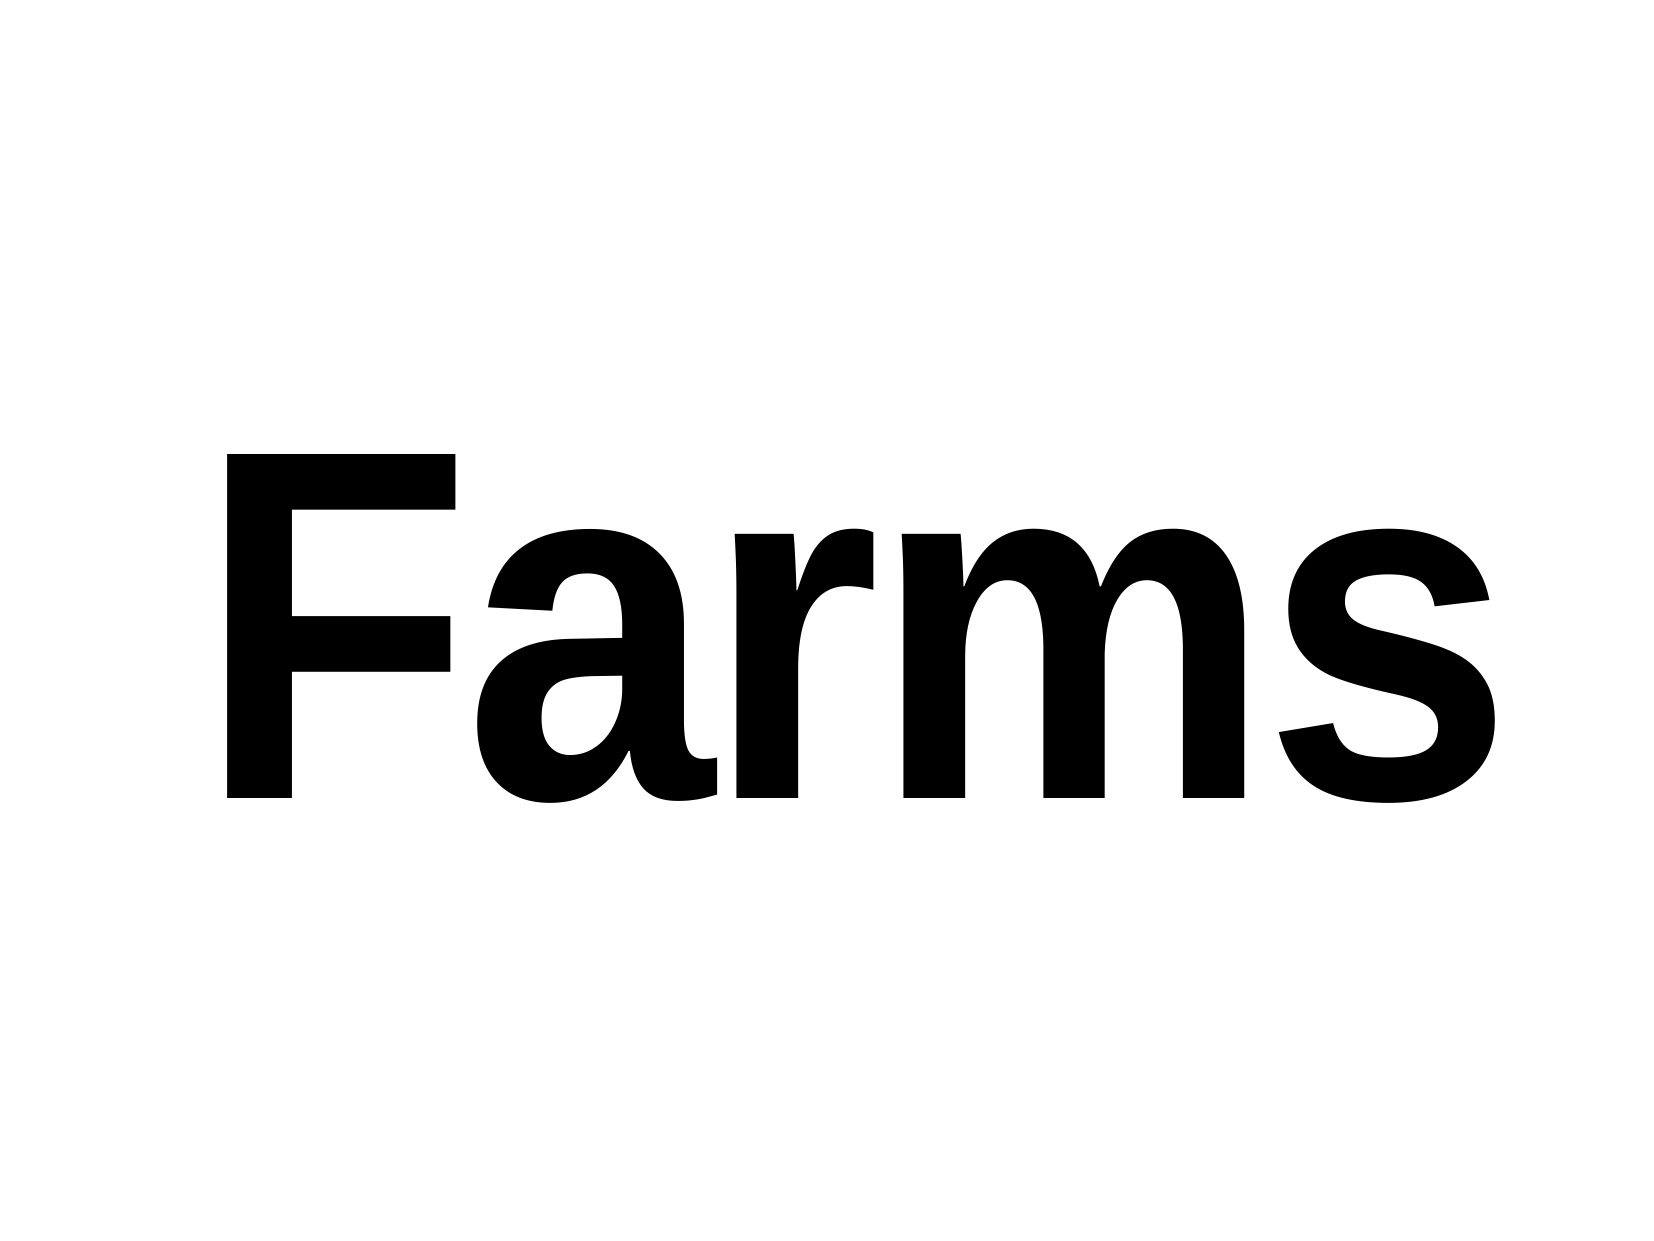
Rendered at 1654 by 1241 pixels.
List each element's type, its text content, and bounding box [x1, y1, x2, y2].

title Farms [112, 49, 1601, 1201]
